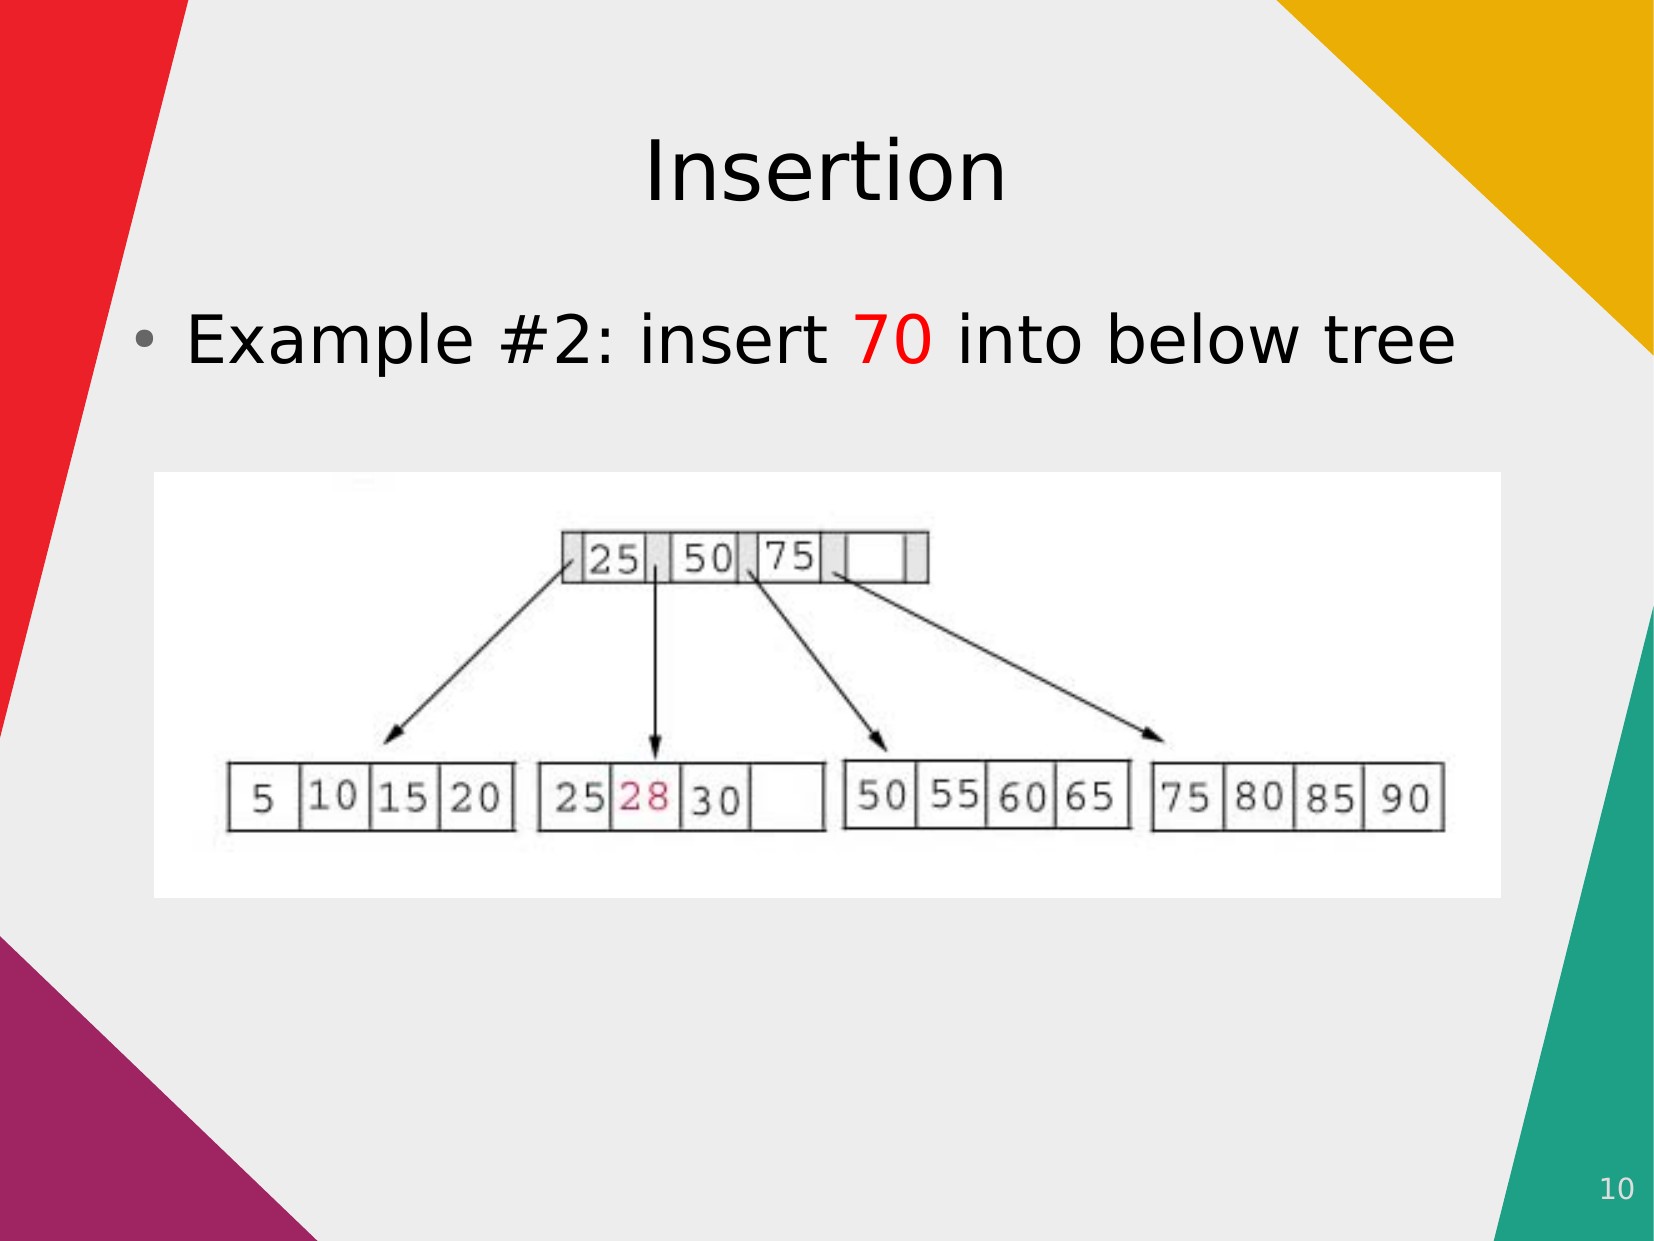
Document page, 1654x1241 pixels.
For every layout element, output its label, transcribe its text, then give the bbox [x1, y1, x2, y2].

picture [154, 472, 1501, 898]
title Insertion [114, 73, 1539, 271]
list Example #2: insert 70 into below tree [114, 302, 1539, 1033]
